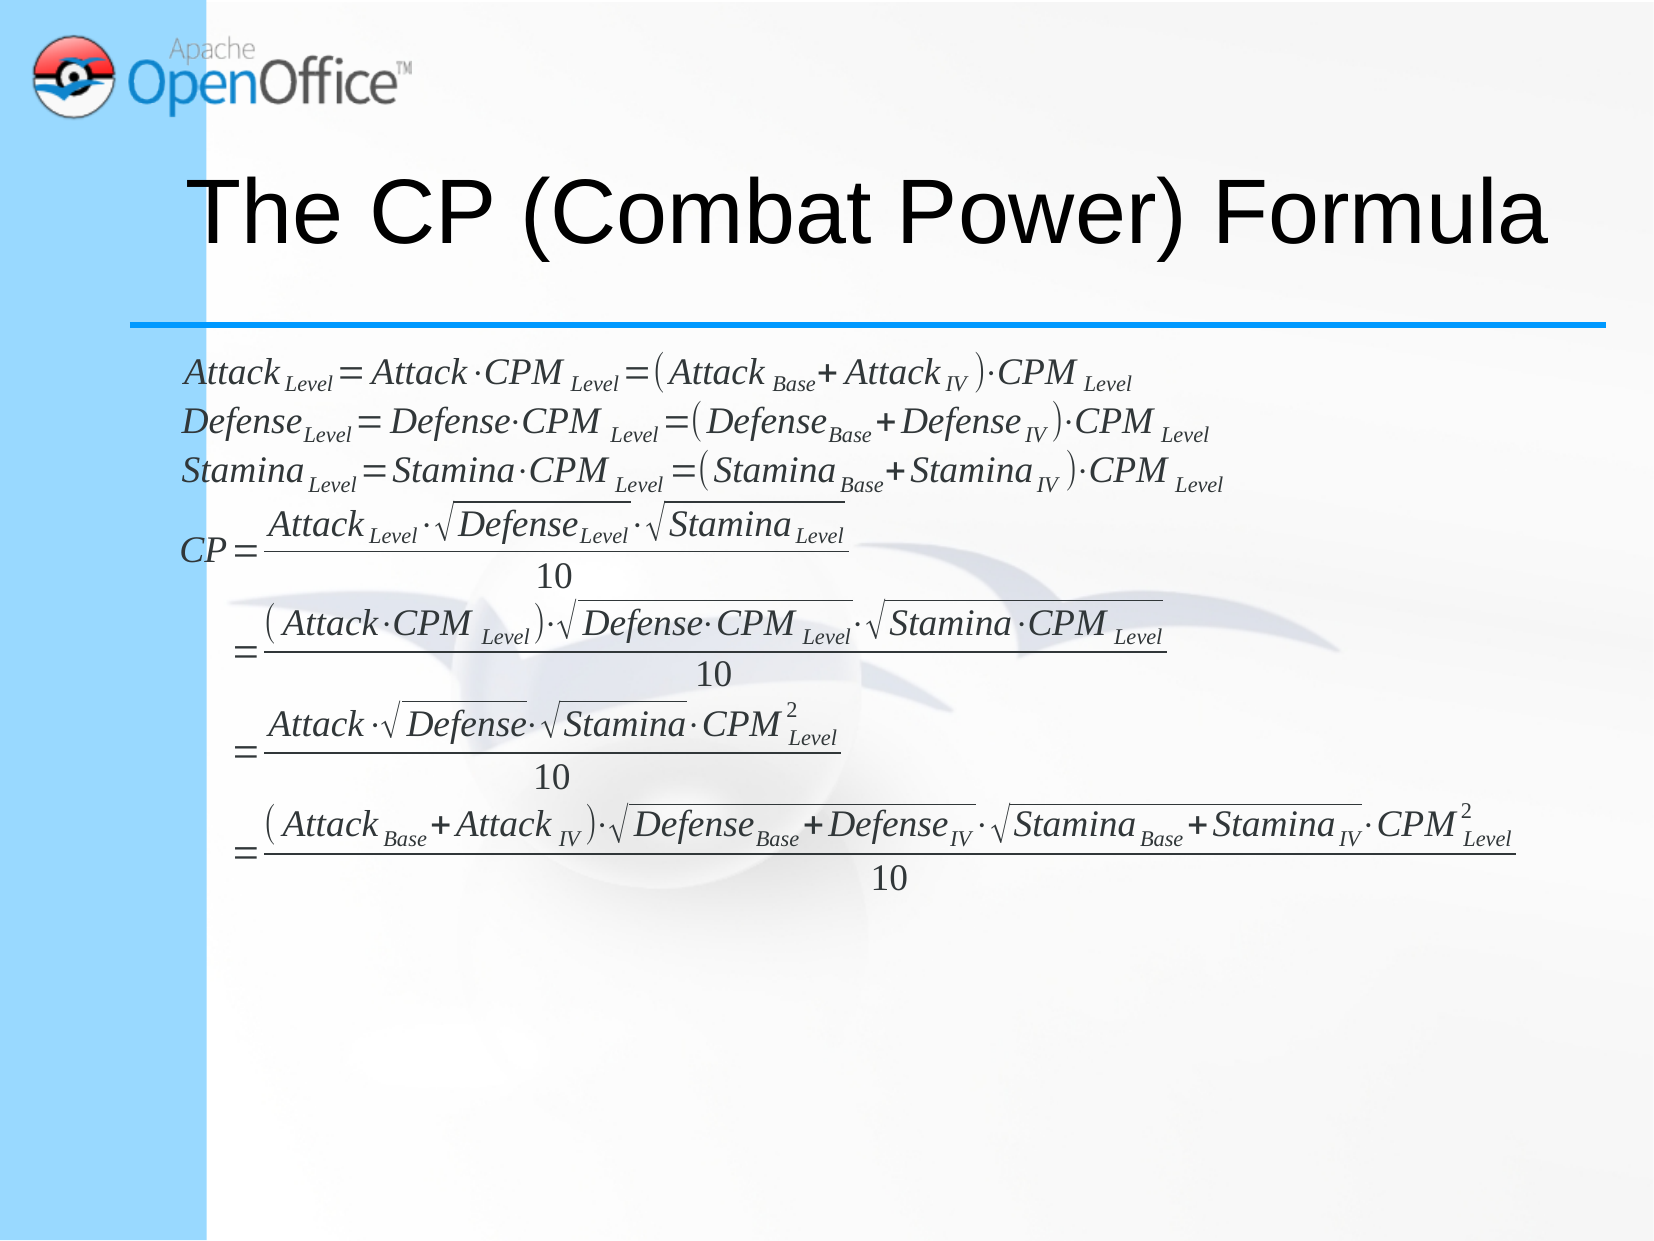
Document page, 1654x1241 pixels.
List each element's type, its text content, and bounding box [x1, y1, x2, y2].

title The CP (Combat Power) Formula [165, 108, 1571, 316]
chart [165, 349, 1571, 1168]
picture [31, 2, 1654, 1241]
